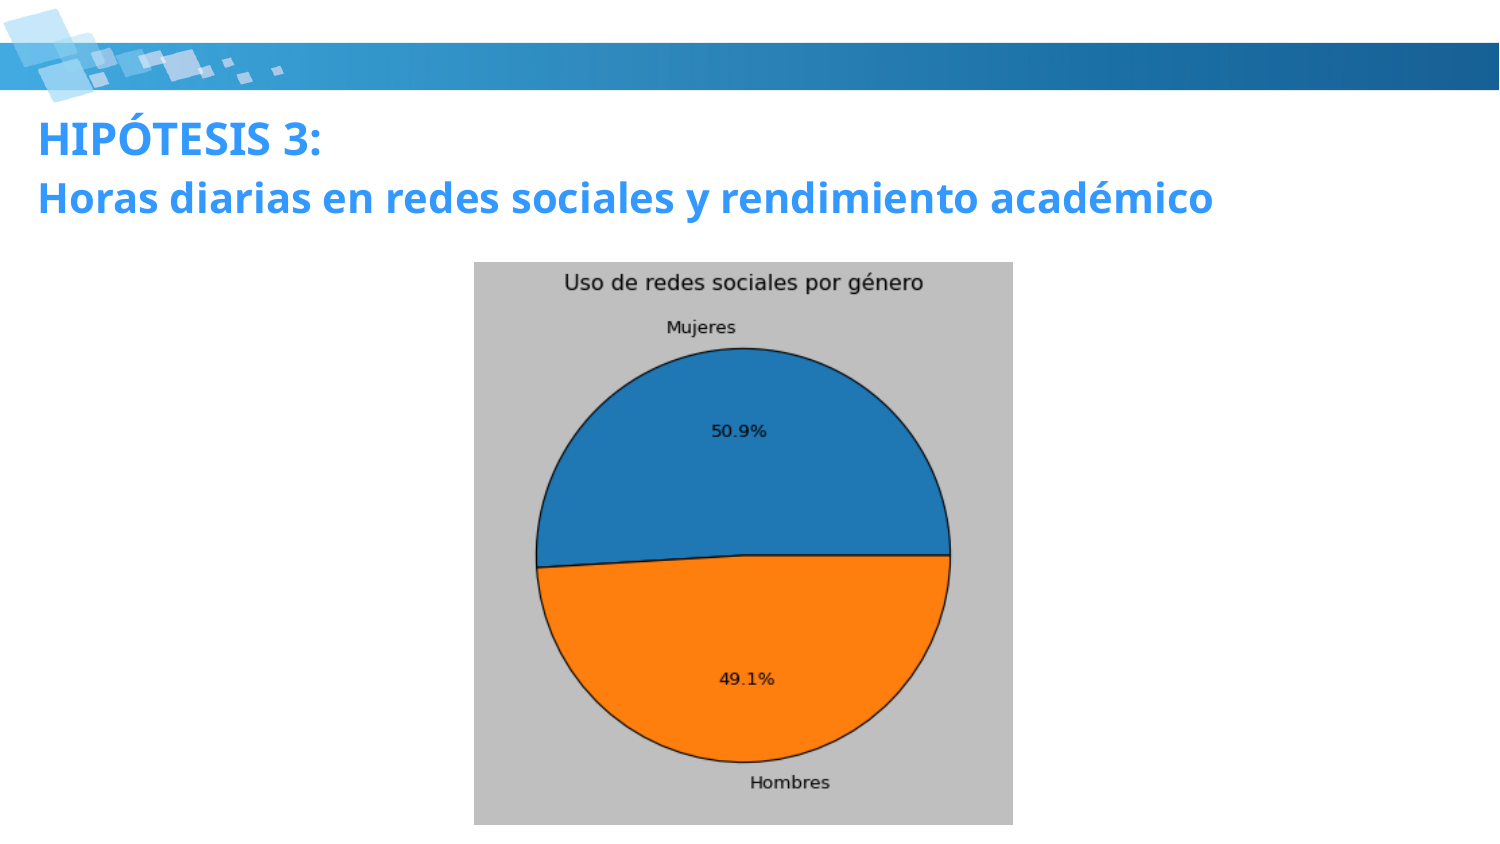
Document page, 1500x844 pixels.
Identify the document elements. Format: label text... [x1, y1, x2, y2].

picture [0, 0, 1499, 842]
title HIPÓTESIS 3: Horas diarias en redes sociales y rendimiento académico [37, 6, 1463, 326]
